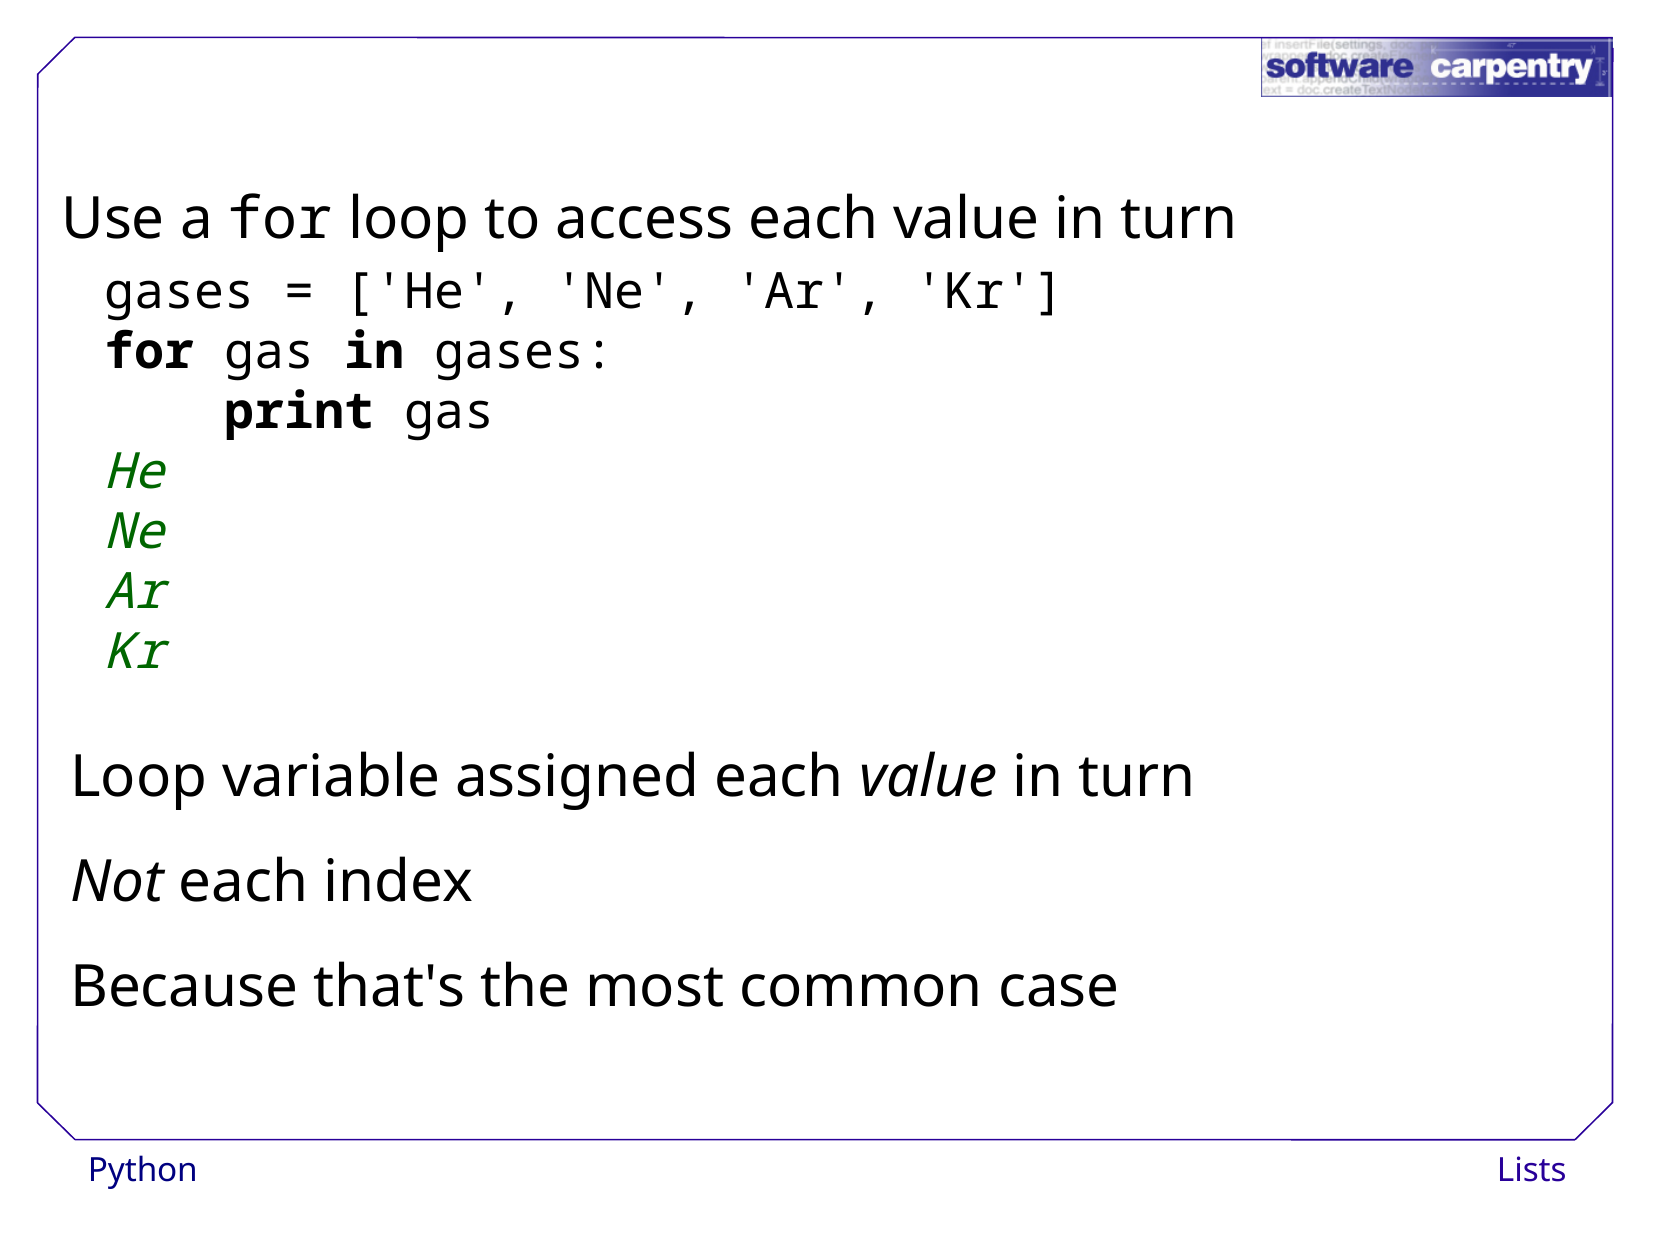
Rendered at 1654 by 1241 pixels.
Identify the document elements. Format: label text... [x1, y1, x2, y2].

text_box Use a for loop to access each value in turn [46, 138, 1404, 259]
text_box gases = ['He', 'Ne', 'Ar', 'Kr'] for gas in gases: print gas He Ne Ar Kr [89, 251, 1512, 687]
text_box Loop variable assigned each value in turn Not each index Because that's the most common case [55, 695, 1361, 1026]
picture [1261, 39, 1613, 97]
